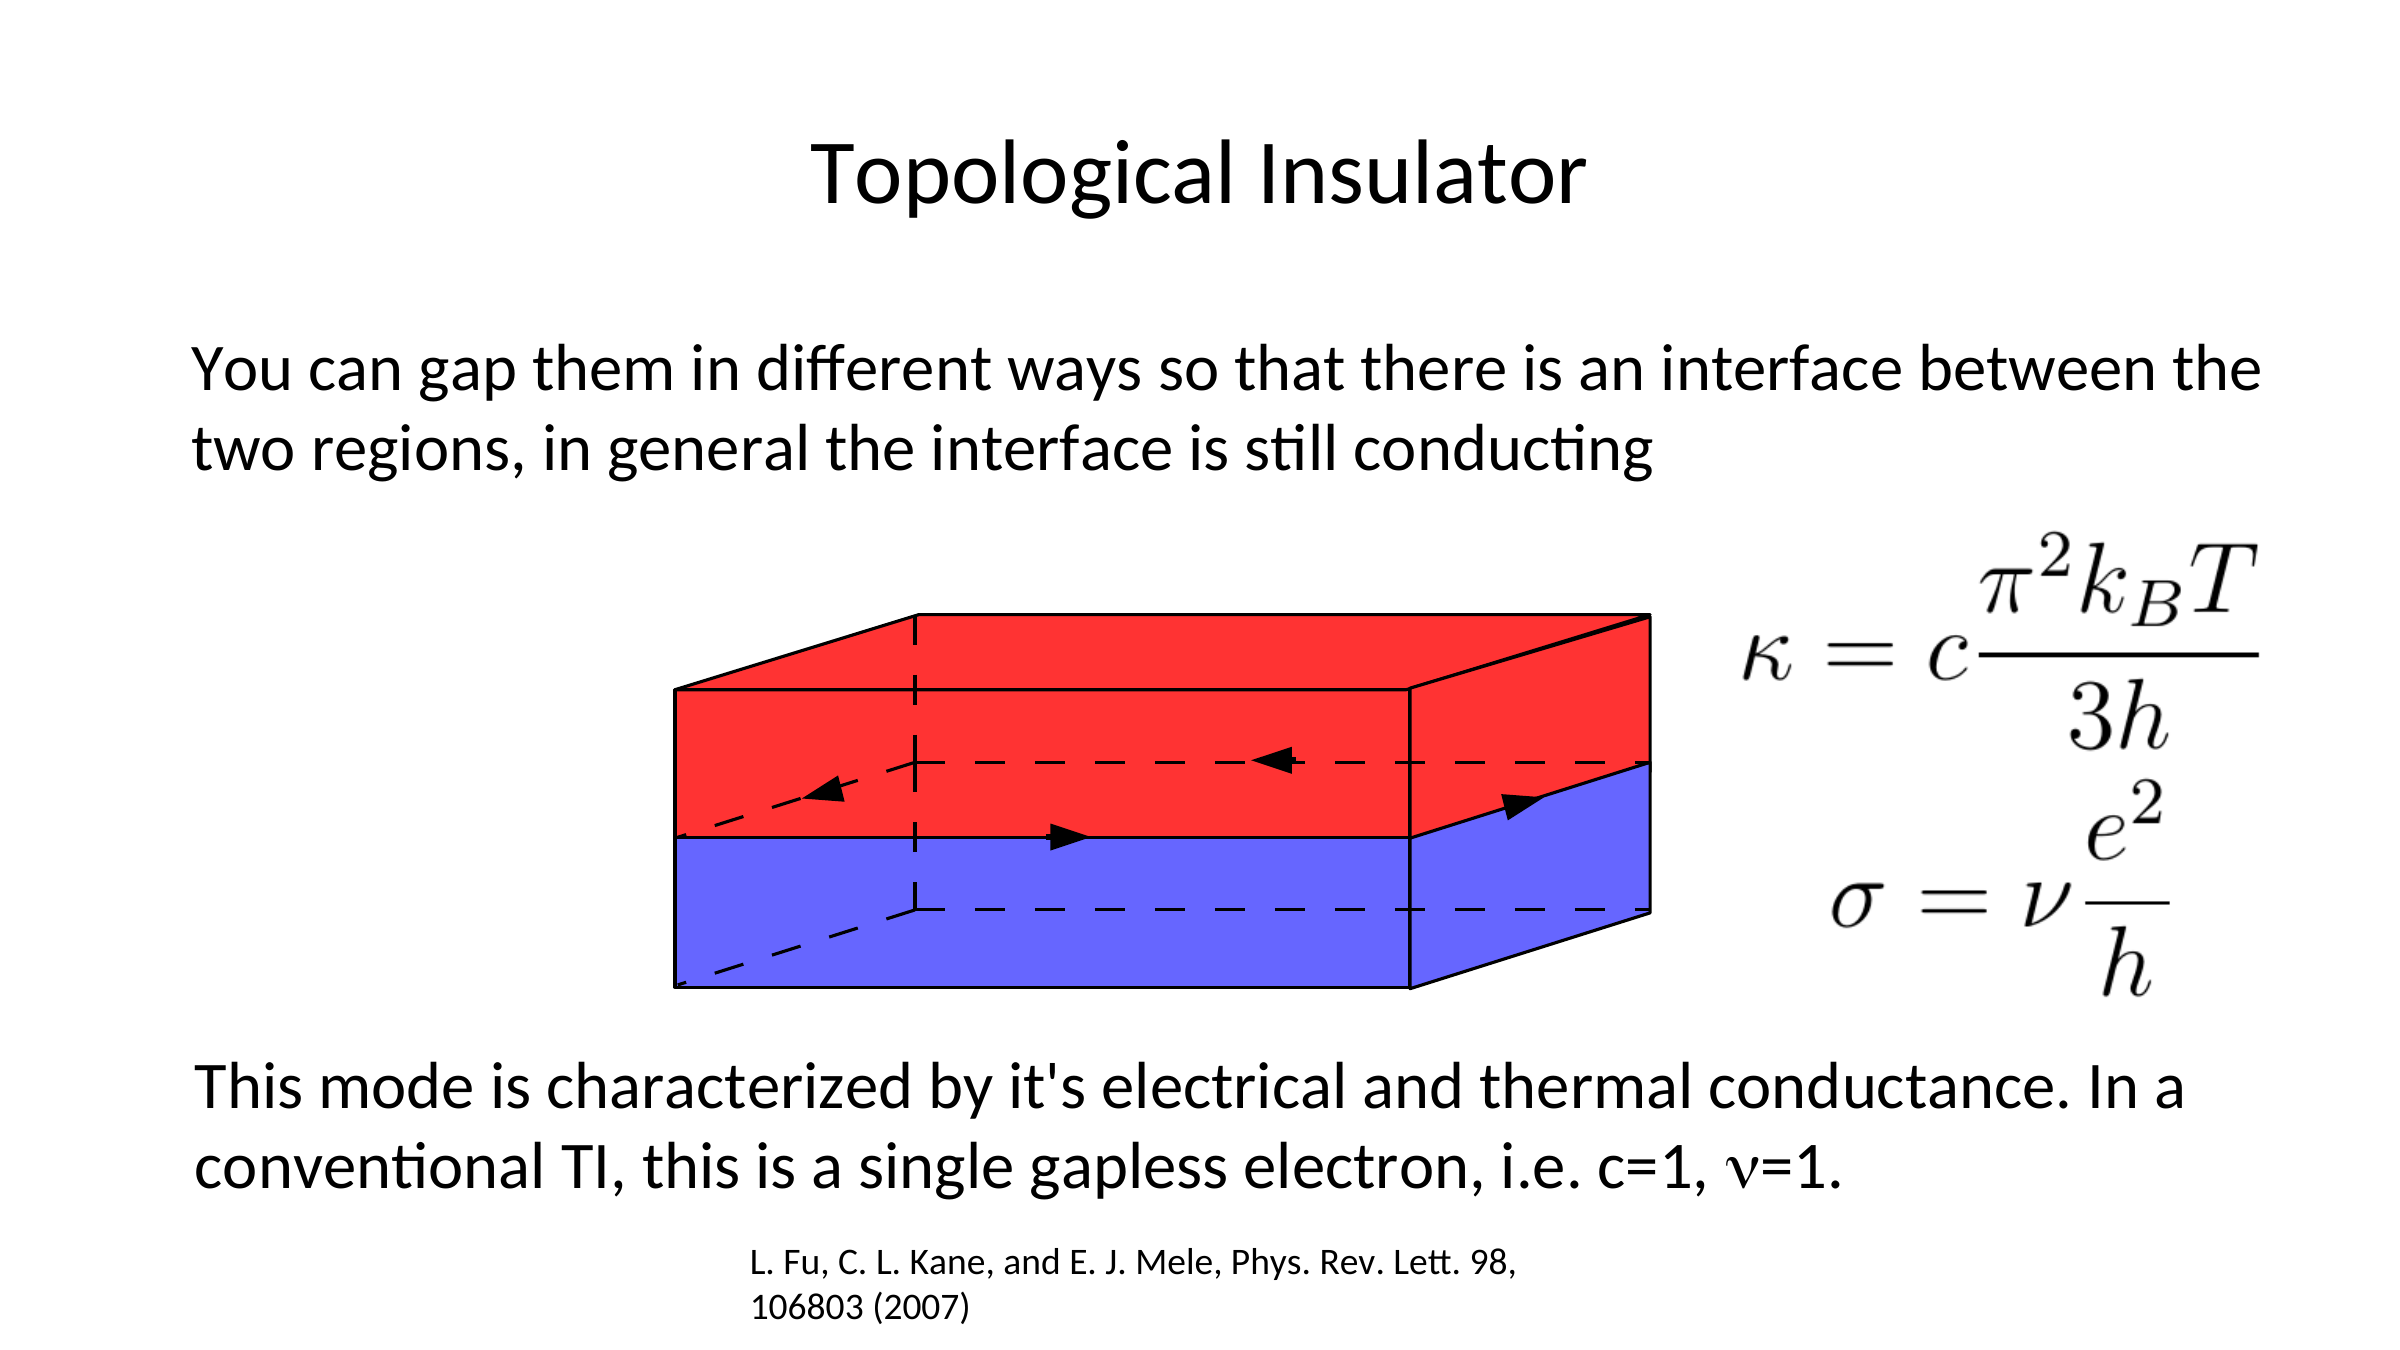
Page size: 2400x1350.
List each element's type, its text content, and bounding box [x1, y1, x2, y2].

list You can gap them in different ways so that there is an interface between the two regions, in general the interface is still conducting [120, 315, 2280, 1287]
picture [1710, 501, 2303, 1041]
text_box This mode is characterized by it's electrical and thermal conductance. In a conventional TI, this is a single gapless electron, i.e. c=1, n=1. [180, 1035, 2386, 1210]
title Topological Insulator [120, 53, 2280, 280]
text_box [675, 614, 1651, 989]
text_box L. Fu, C. L. Kane, and E. J. Mele, Phys. Rev. Lett. 98, 106803 (2007) [735, 1230, 1535, 1335]
